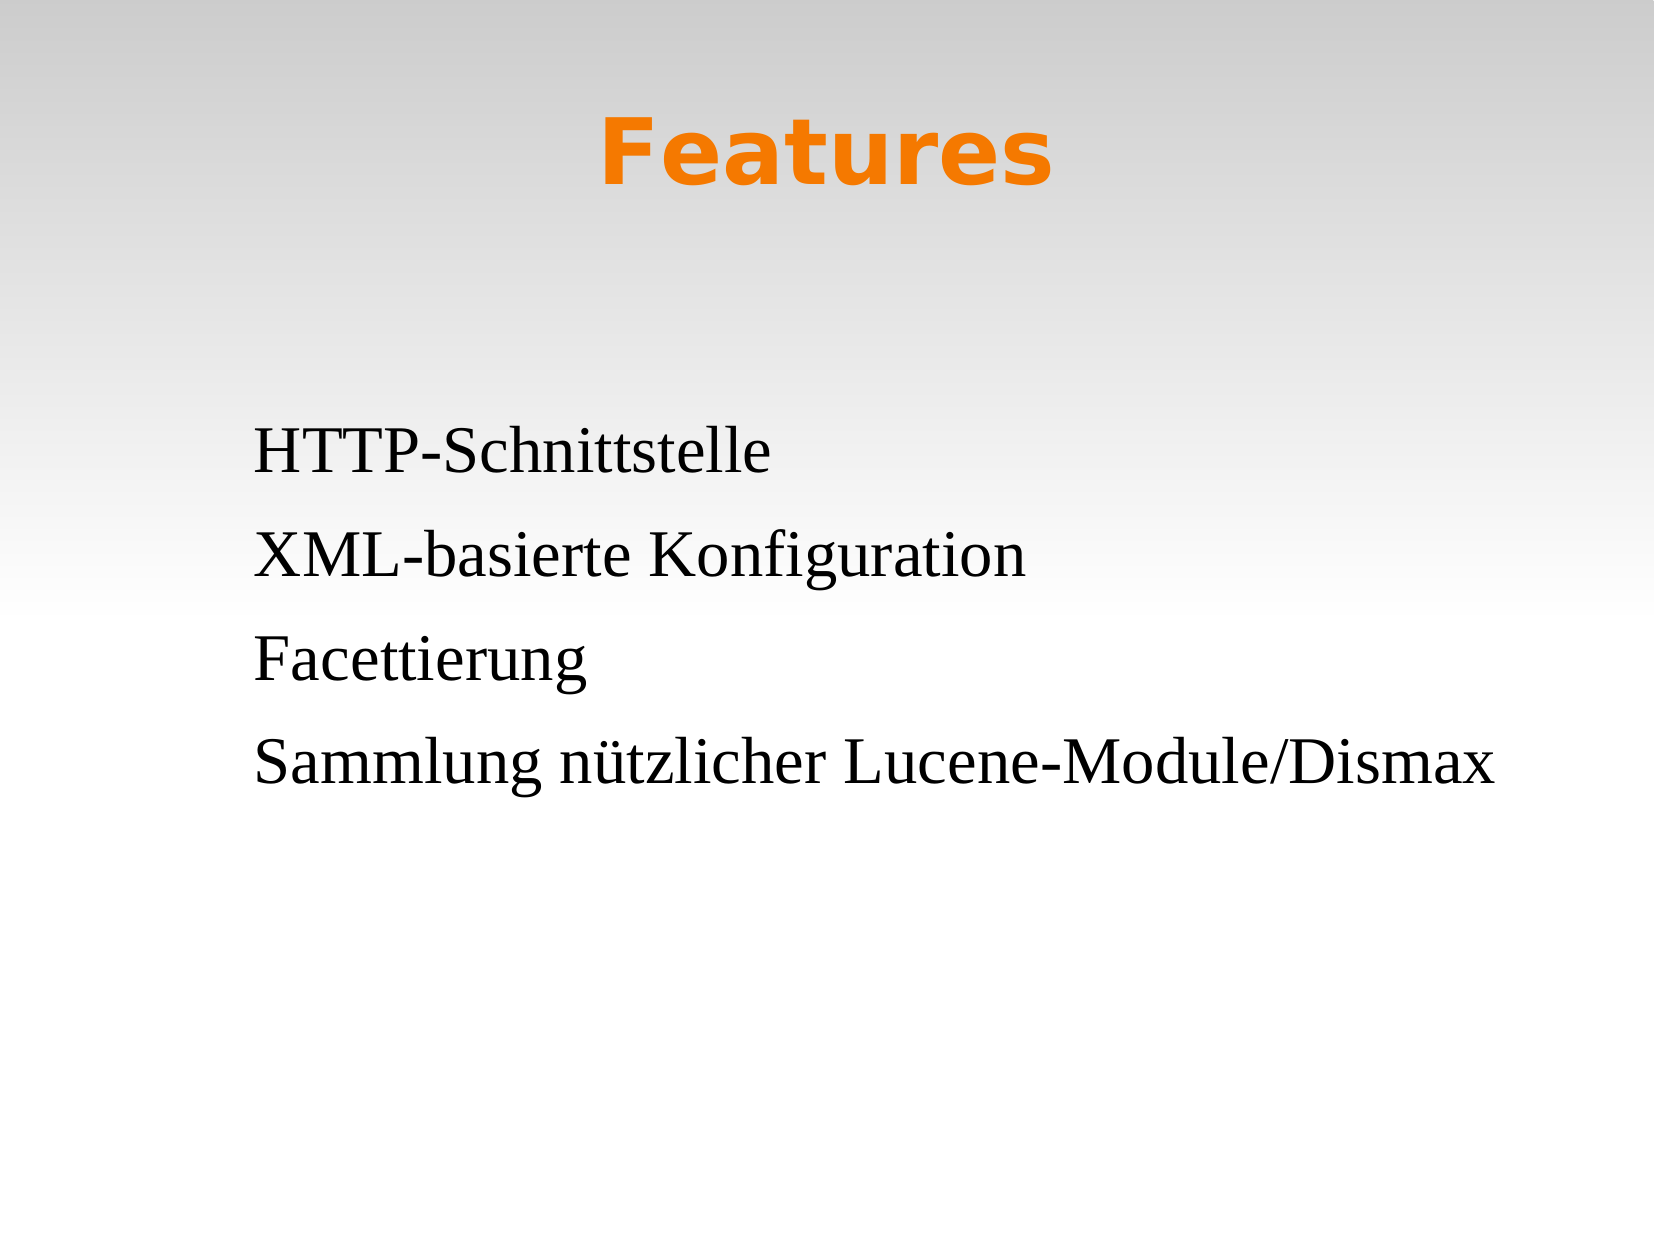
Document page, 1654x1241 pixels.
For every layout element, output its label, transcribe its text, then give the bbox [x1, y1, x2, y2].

title Features [82, 49, 1571, 257]
list HTTP-Schnittstelle XML-basierte Konfiguration Facettierung Sammlung nützlicher Lucene-Module/Dismax [236, 413, 1571, 1094]
